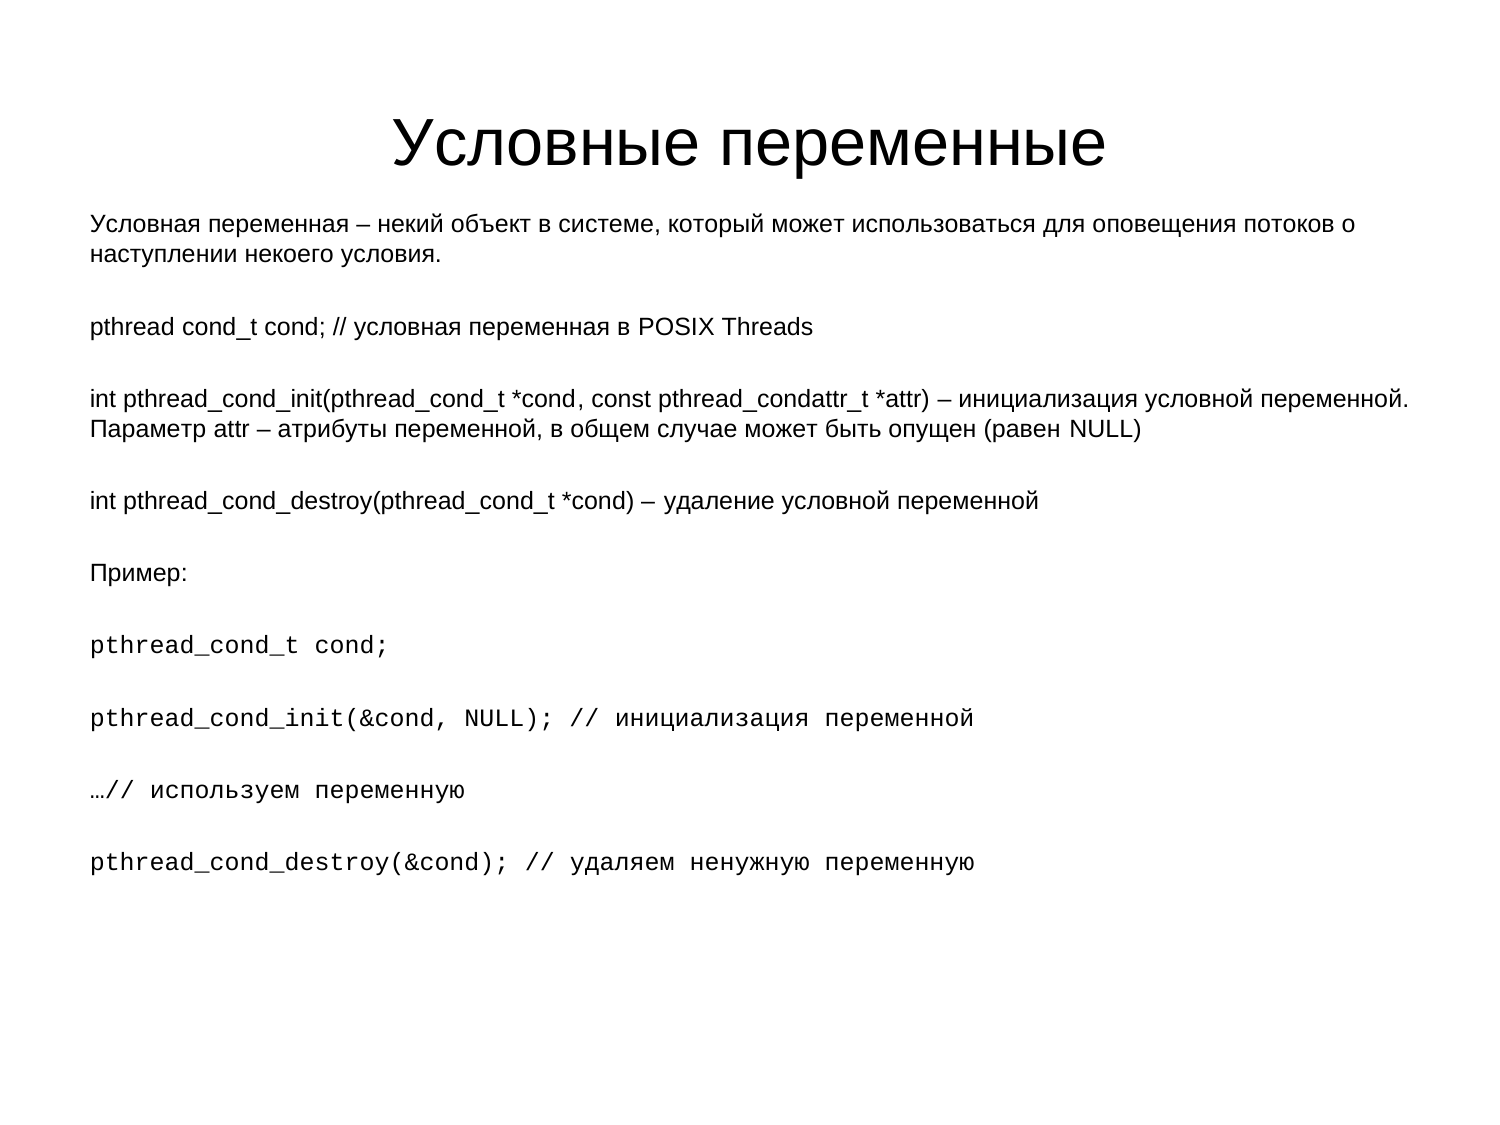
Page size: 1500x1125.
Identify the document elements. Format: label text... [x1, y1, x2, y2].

title Условные переменные [75, 45, 1426, 200]
list Условная переменная – некий объект в системе, который может использоваться для оповещения потоков о наступлении некоего условия. pthread сond_t cond; // условная переменная в POSIX Threads int pthread_cond_init(pthread_cond_t *cond, const pthread_condattr_t *attr) – инициализация условной переменной. Параметр attr – атрибуты переменной, в общем случае может быть опущен (равен NULL) int pthread_cond_destroy(pthread_cond_t *cond) – удаление условной переменной Пример: pthread_cond_t cond; pthread_cond_init(&cond, NULL); // инициализация переменной …// используем переменную pthread_cond_destroy(&cond); // удаляем ненужную переменную [75, 200, 1426, 1005]
